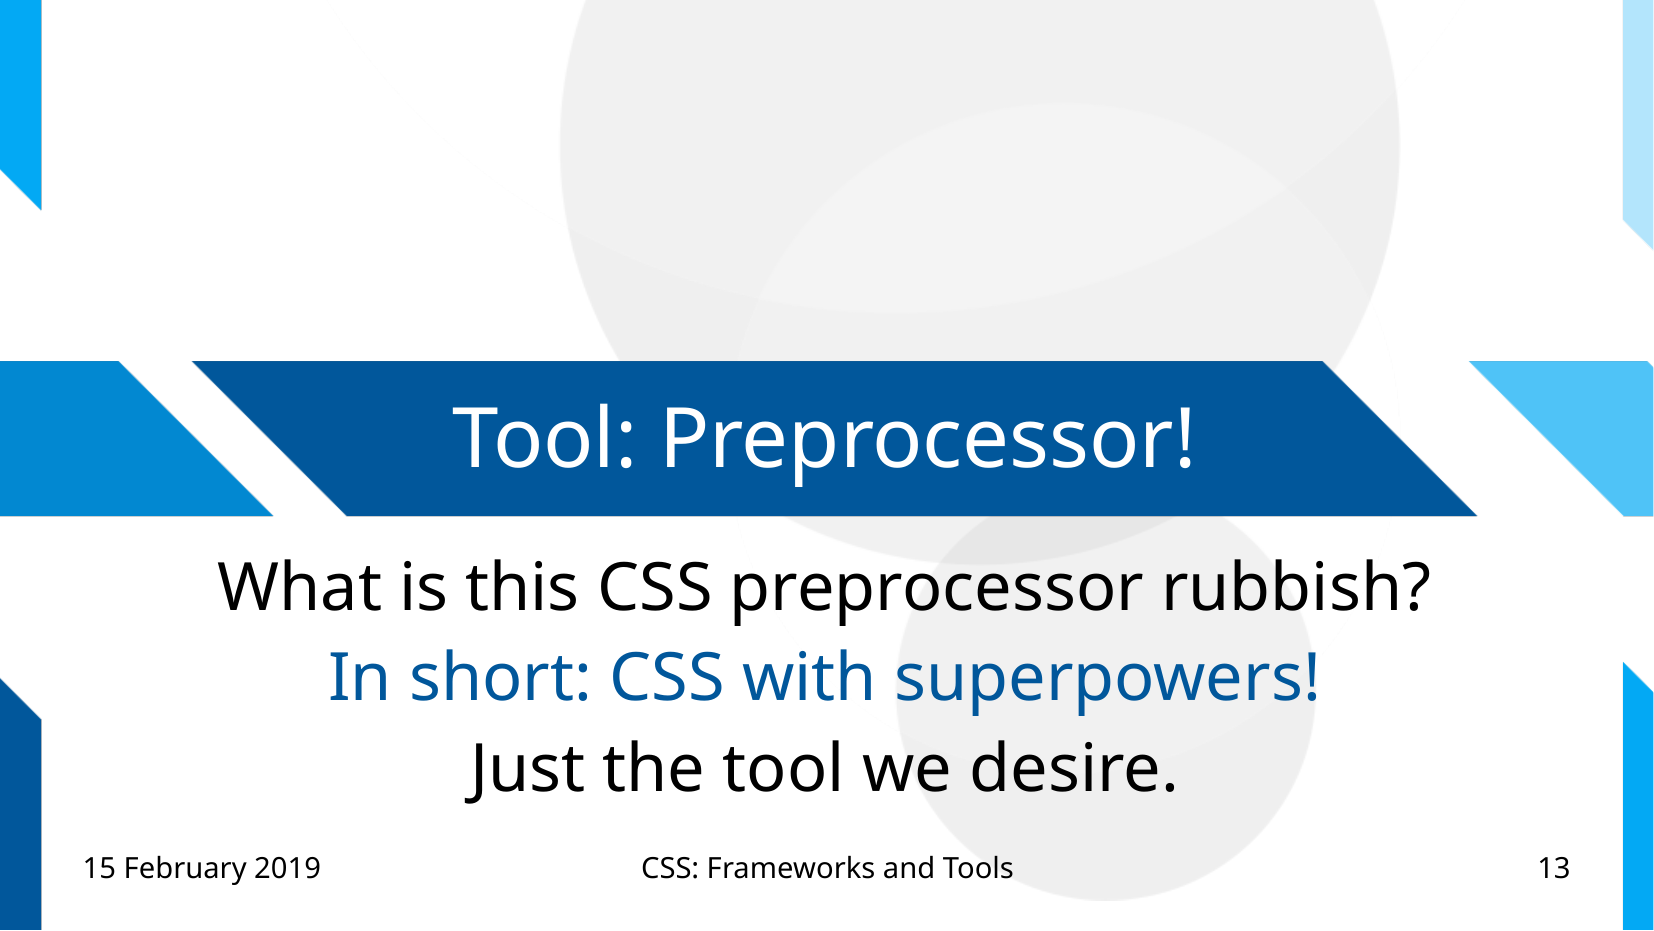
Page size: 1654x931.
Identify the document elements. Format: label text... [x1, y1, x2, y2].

subtitle What is this CSS preprocessor rubbish? In short: CSS with superpowers! Just the tool we desire. [82, 525, 1568, 826]
title Tool: Preprocessor! [82, 360, 1568, 511]
picture [0, 0, 1654, 930]
